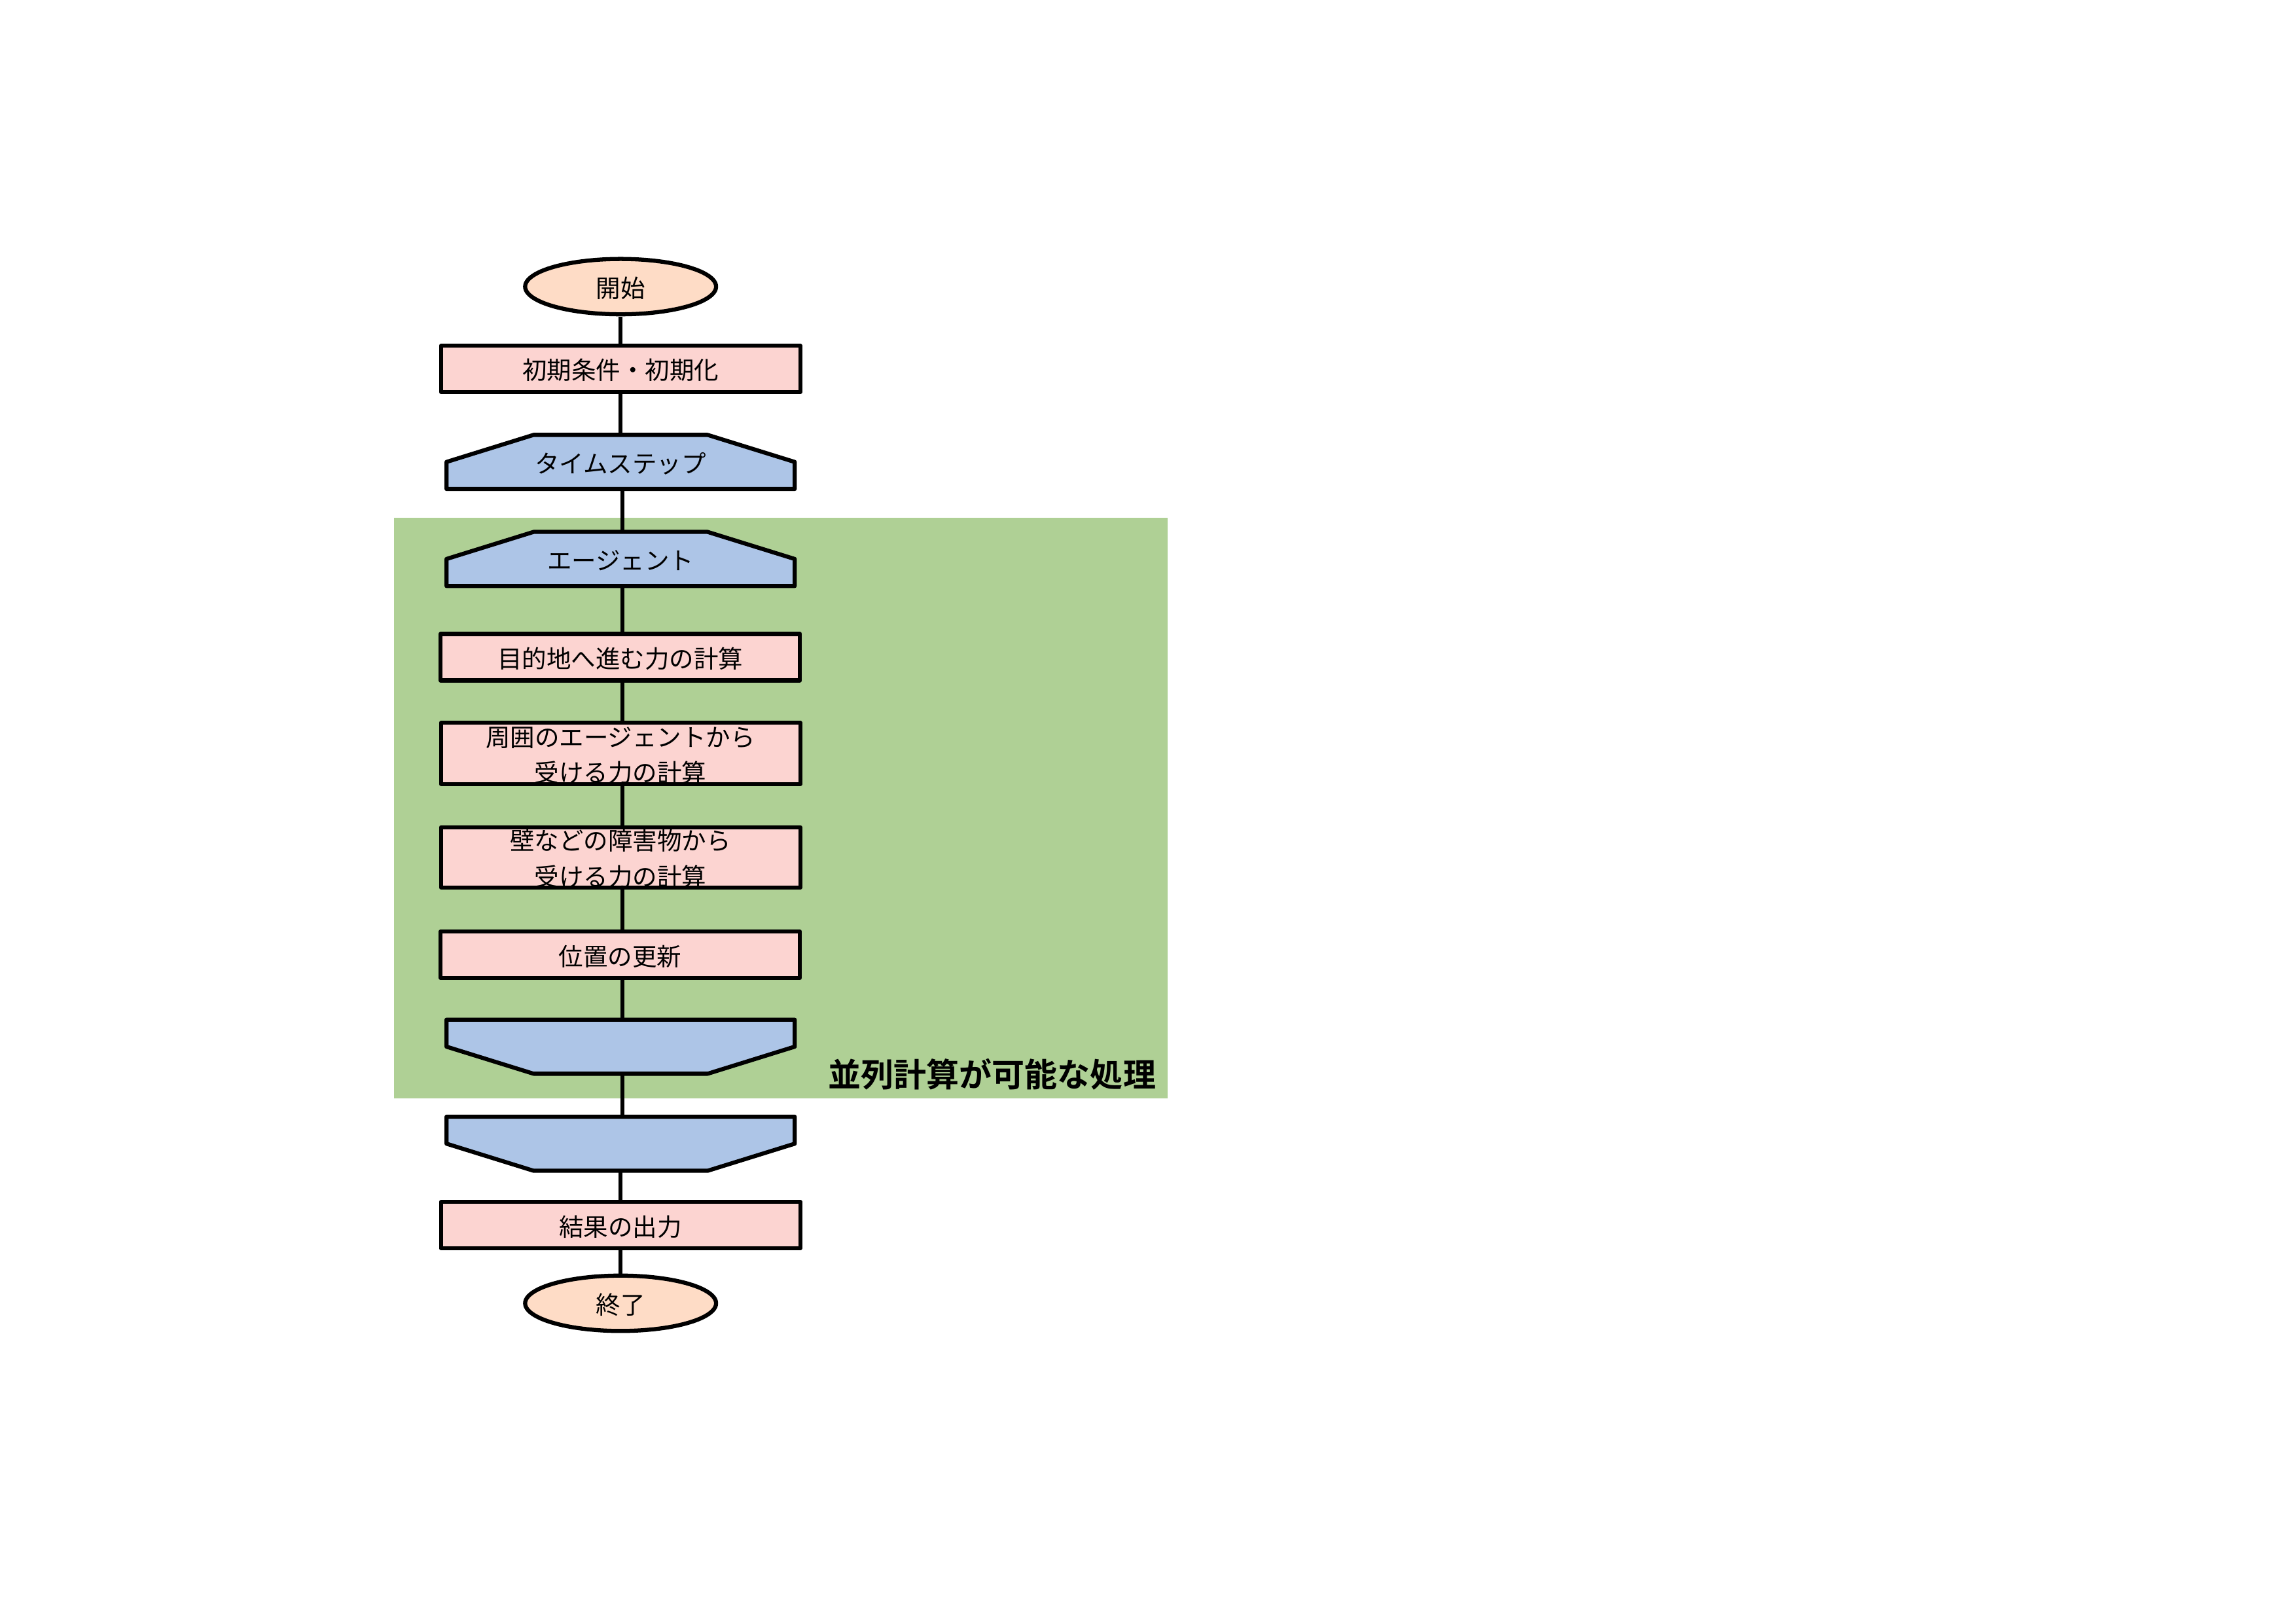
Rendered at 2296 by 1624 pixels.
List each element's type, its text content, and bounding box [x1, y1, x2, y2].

text_box 開始 [525, 259, 717, 315]
text_box 目的地へ進む力の計算 [440, 634, 800, 681]
text_box 結果の出力 [440, 1202, 800, 1249]
text_box [394, 518, 1168, 1098]
text_box 周囲のエージェントから 受ける力の計算 [440, 723, 800, 784]
text_box 壁などの障害物から 受ける力の計算 [611, 873, 628, 888]
text_box 並列計算が可能な処理 [819, 1044, 1166, 1091]
text_box 初期条件・初期化 [440, 346, 800, 392]
text_box タイムステップ [446, 435, 795, 490]
text_box 壁などの障害物から 受ける力の計算 [440, 827, 800, 888]
text_box 位置の更新 [440, 931, 800, 979]
text_box [446, 1116, 795, 1171]
text_box 終了 [525, 1275, 717, 1331]
text_box エージェント [446, 532, 795, 586]
